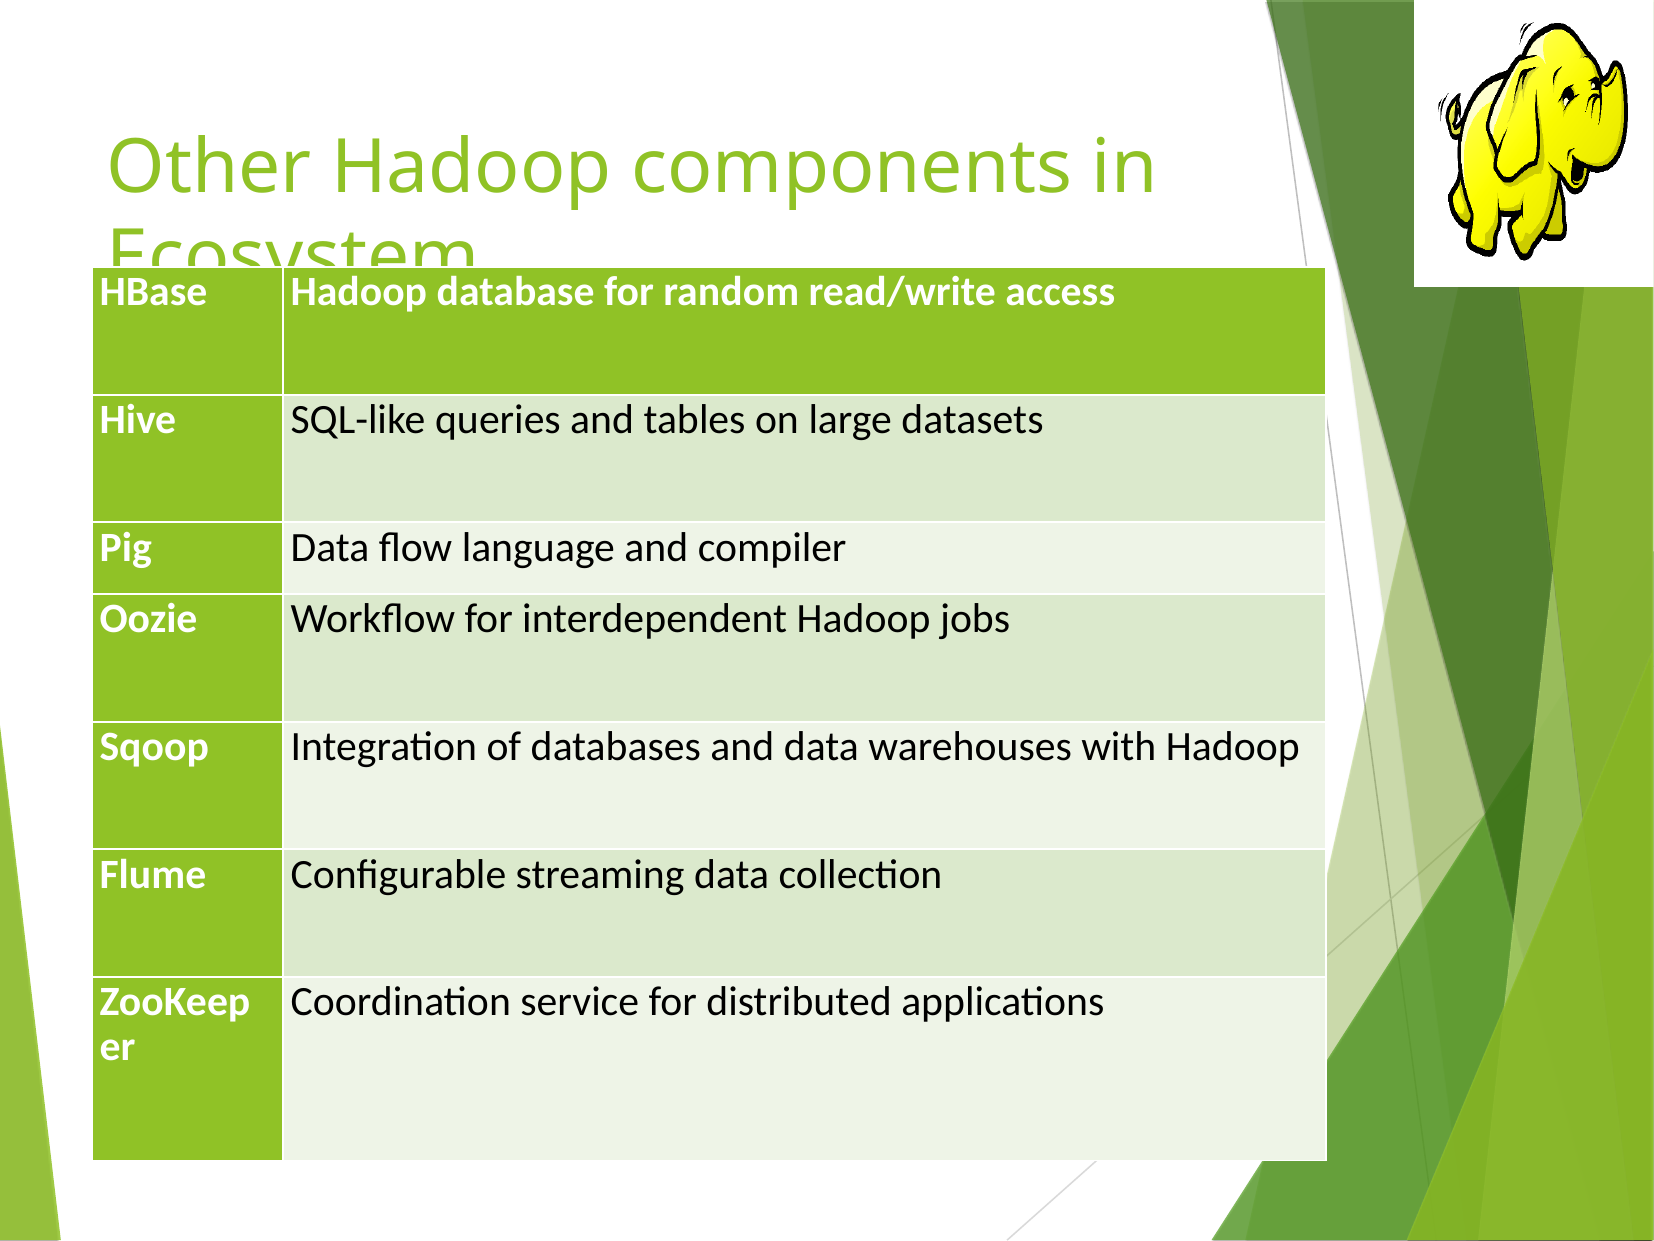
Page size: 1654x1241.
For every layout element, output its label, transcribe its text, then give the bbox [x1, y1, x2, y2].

table_cell Oozie [93, 595, 282, 721]
picture [1414, 0, 1654, 287]
table_cell Integration of databases and data warehouses with Hadoop [284, 723, 1325, 848]
table_cell ZooKeeper [93, 978, 282, 1160]
table_cell Configurable streaming data collection [284, 850, 1325, 976]
table_cell Workflow for interdependent Hadoop jobs [284, 595, 1325, 721]
table_cell Sqoop [93, 723, 282, 848]
table_cell SQL-like queries and tables on large datasets [284, 396, 1325, 521]
table_cell Hive [93, 396, 282, 521]
table_cell Data flow language and compiler [284, 523, 1325, 593]
table_header HBase [93, 268, 282, 394]
table_cell Coordination service for distributed applications [284, 978, 1325, 1160]
table_cell Flume [93, 850, 282, 976]
table_header Hadoop database for random read/write access [284, 268, 1325, 394]
title Other Hadoop components in Ecosystem [91, 110, 1258, 266]
table_cell Pig [93, 523, 282, 593]
